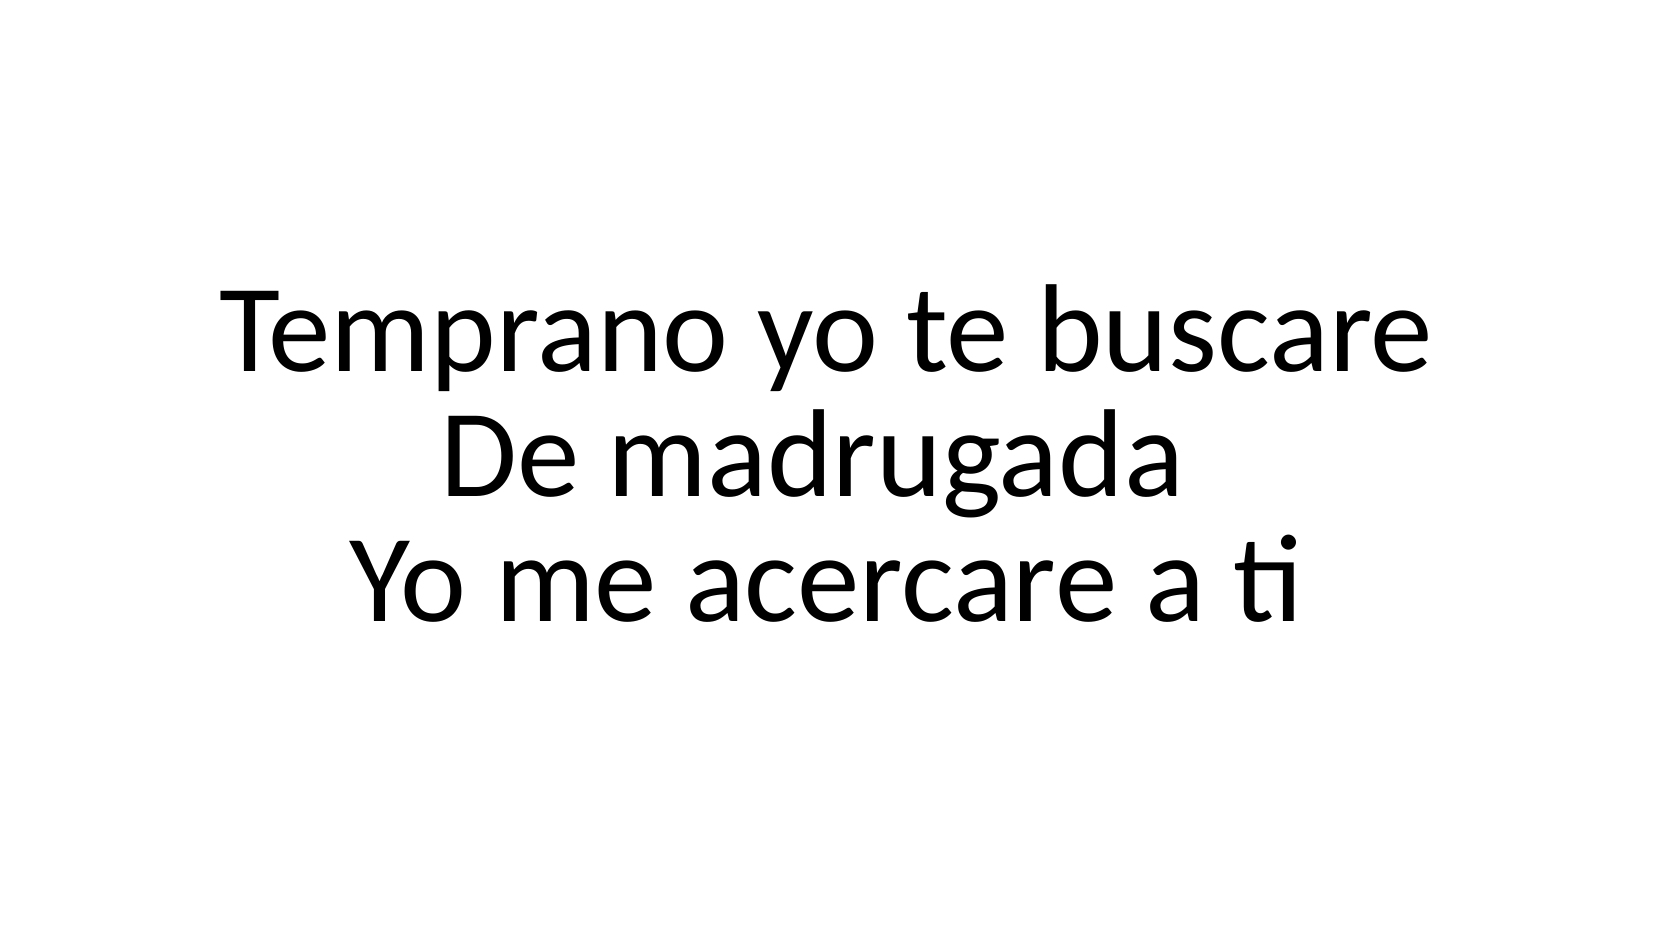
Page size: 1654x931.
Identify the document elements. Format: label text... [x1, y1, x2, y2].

title Temprano yo te buscare De madrugada Yo me acercare a ti [0, 0, 1654, 931]
